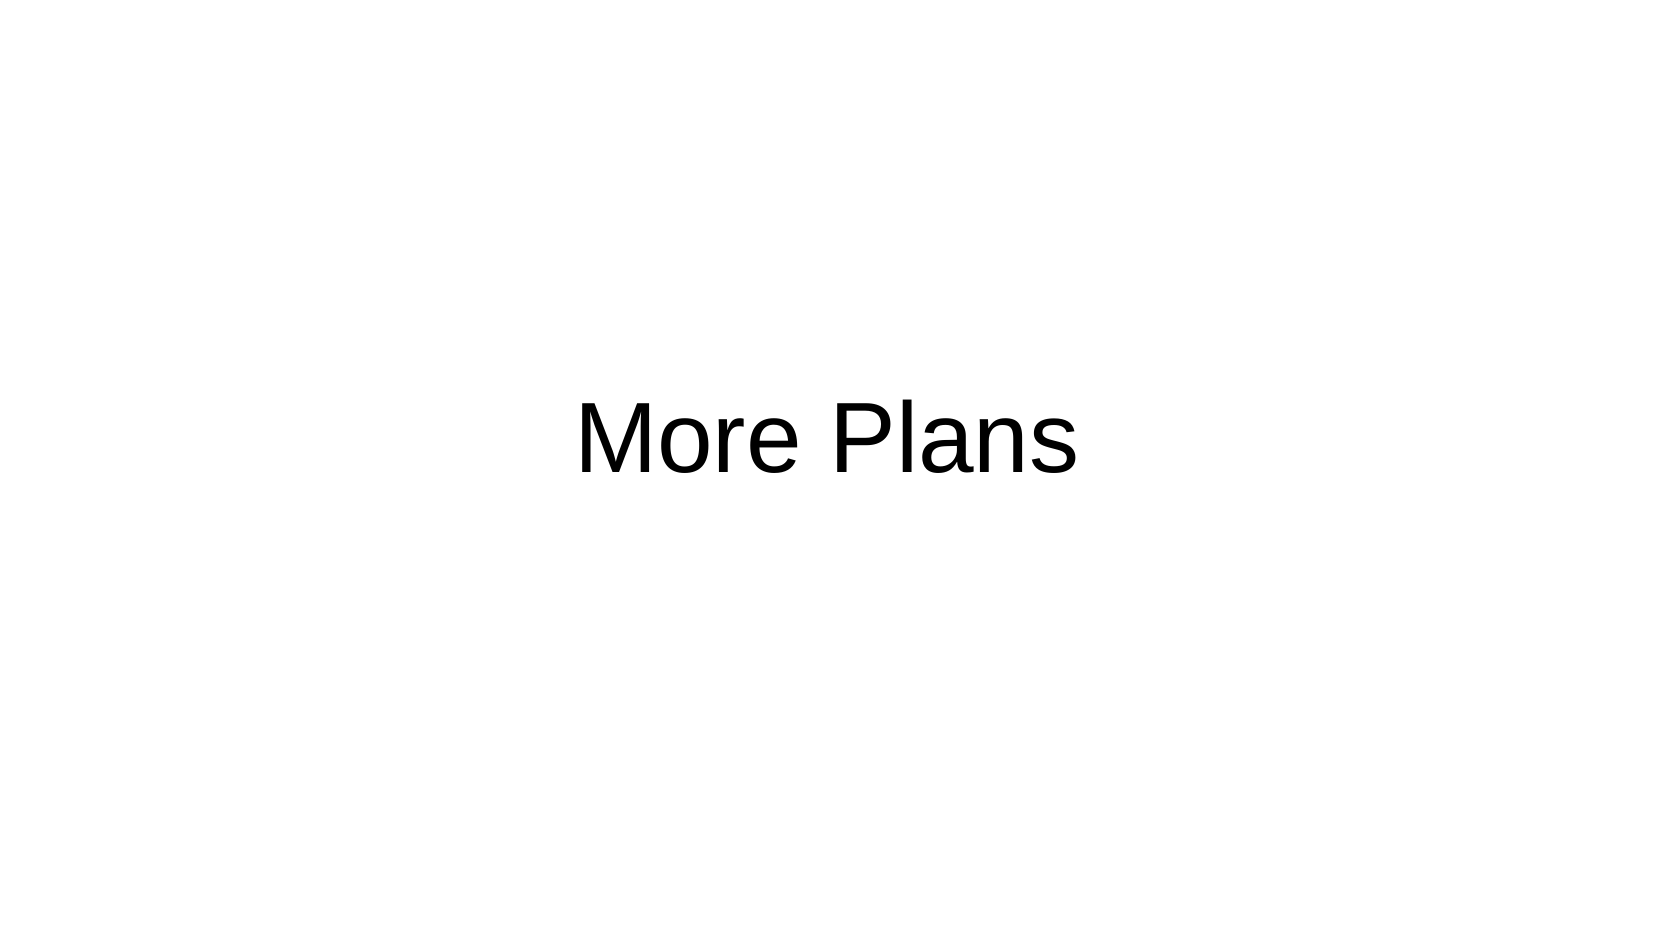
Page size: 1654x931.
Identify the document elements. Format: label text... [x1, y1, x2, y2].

text_box More Plans [82, 108, 1571, 767]
